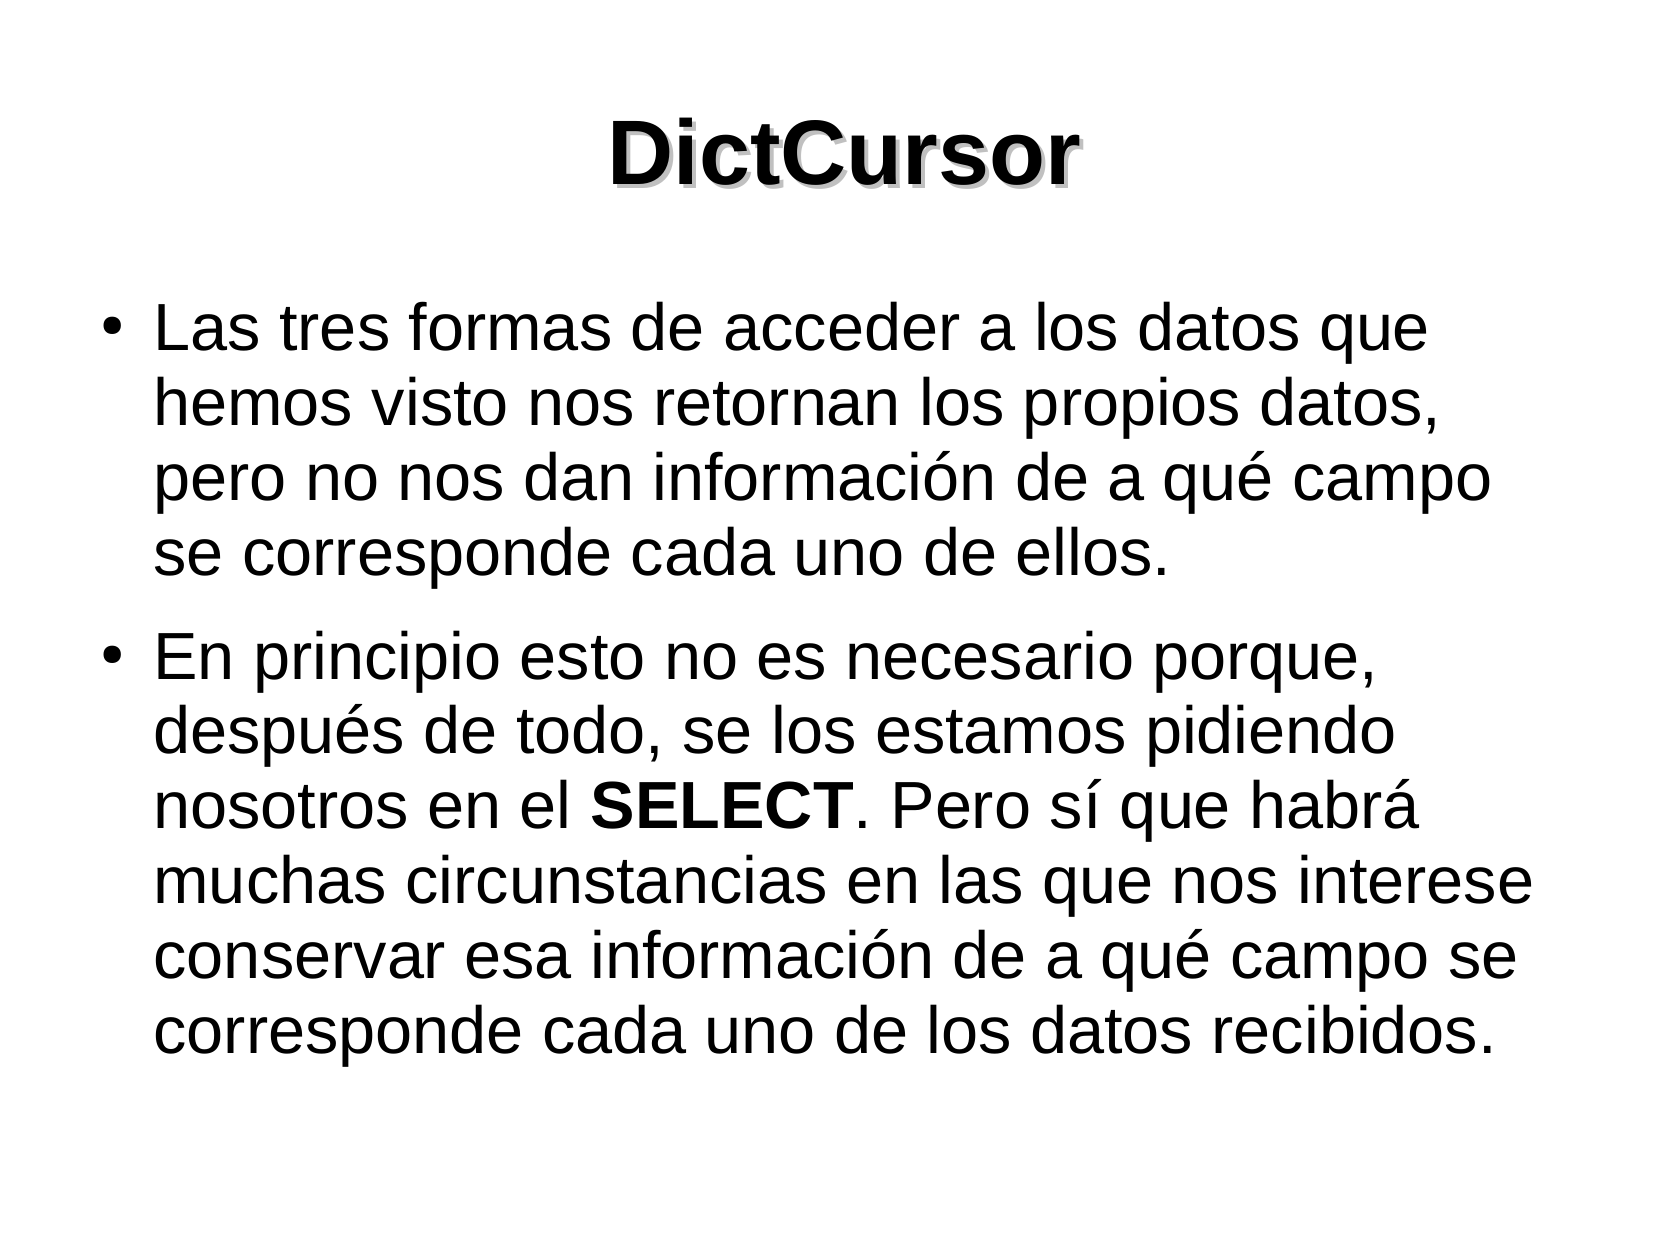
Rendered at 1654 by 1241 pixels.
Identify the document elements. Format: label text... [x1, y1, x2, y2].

title DictCursor [82, 49, 1571, 257]
list Las tres formas de acceder a los datos que hemos visto nos retornan los propios datos, pero no nos dan información de a qué campo se corresponde cada uno de ellos. En principio esto no es necesario porque, después de todo, se los estamos pidiendo nosotros en el SELECT. Pero sí que habrá muchas circunstancias en las que nos interese conservar esa información de a qué campo se corresponde cada uno de los datos recibidos. [82, 290, 1571, 1099]
